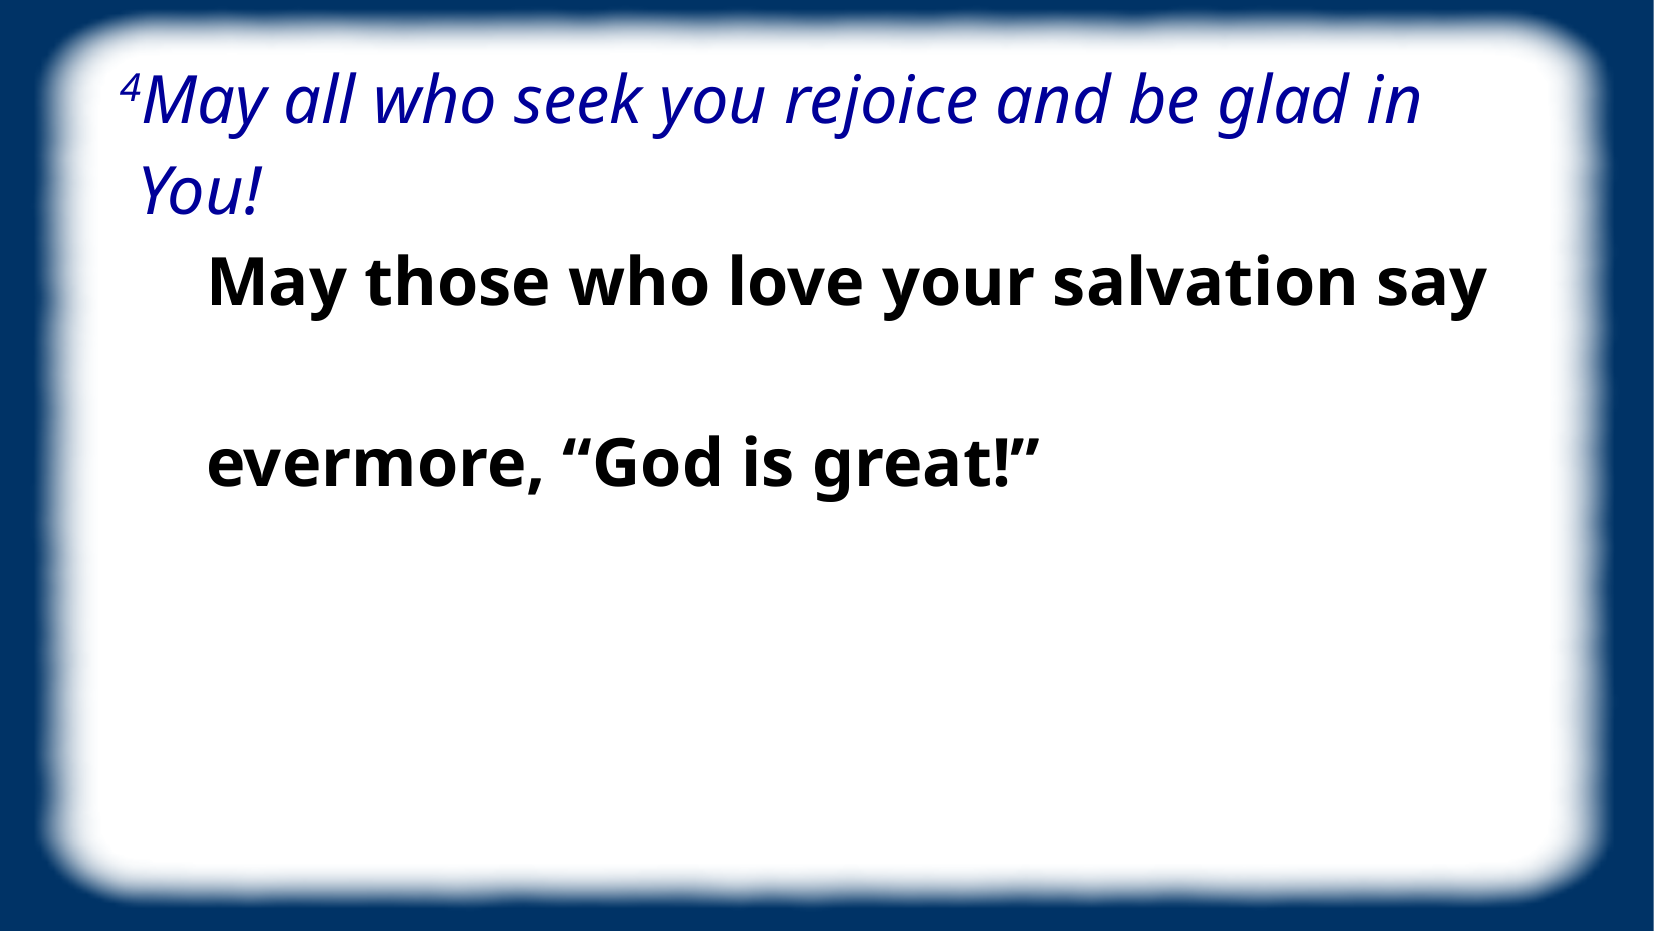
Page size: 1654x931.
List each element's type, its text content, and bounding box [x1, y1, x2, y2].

picture [0, 0, 1654, 931]
text_box 4May all who seek you rejoice and be glad in You! May those who love your salvation say evermore, “God is great!” [105, 45, 1546, 415]
